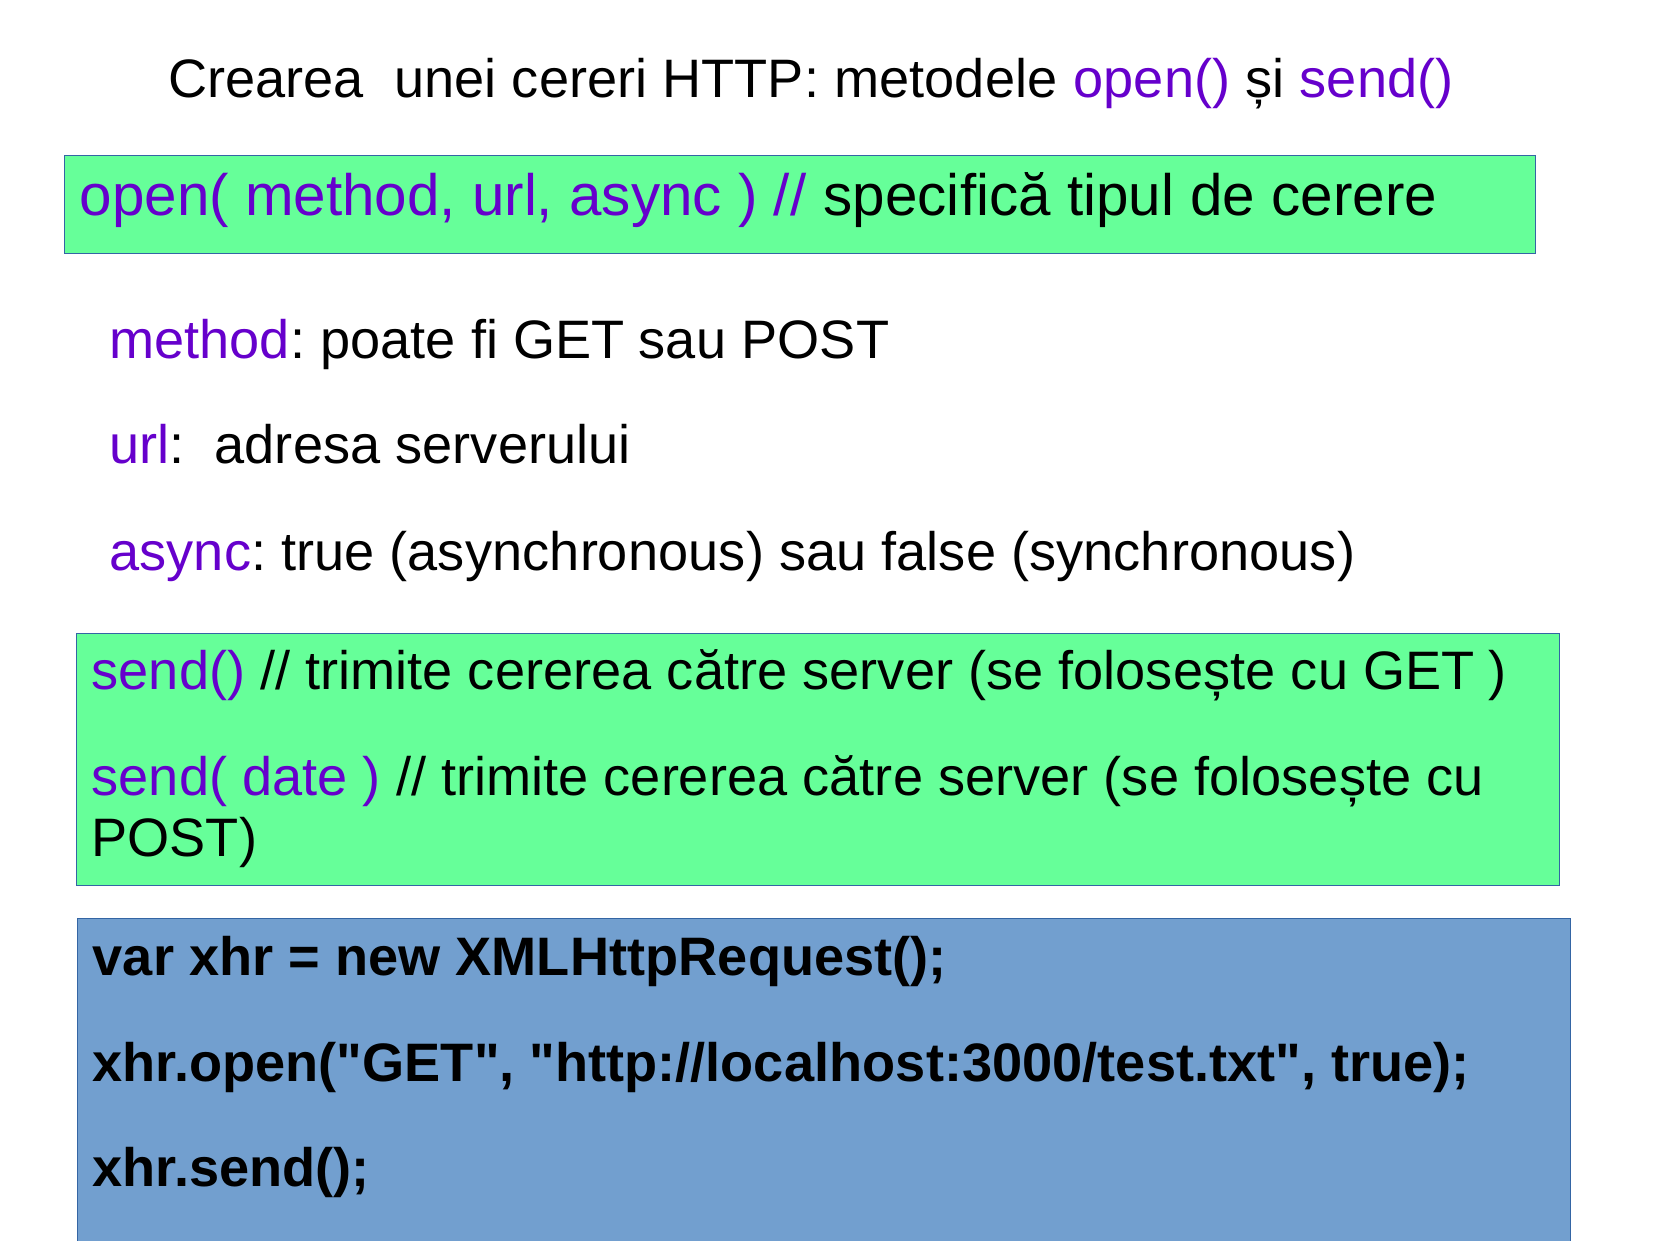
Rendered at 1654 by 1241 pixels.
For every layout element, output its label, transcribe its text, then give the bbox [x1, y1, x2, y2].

text_box Crearea unei cereri HTTP: metodele open() și send() [153, 41, 1469, 117]
text_box open( method, url, async ) // specifică tipul de cerere [64, 155, 1536, 254]
text_box var xhr = new XMLHttpRequest(); xhr.open("GET", "http://localhost:3000/test.txt", true); xhr.send(); [77, 918, 1571, 1241]
text_box method: poate fi GET sau POST url: adresa serverului async: true (asynchronous) sau false (synchronous) [94, 301, 1394, 633]
text_box send() // trimite cererea către server (se folosește cu GET ) send( date ) // trimite cererea către server (se folosește cu POST) [76, 633, 1560, 886]
